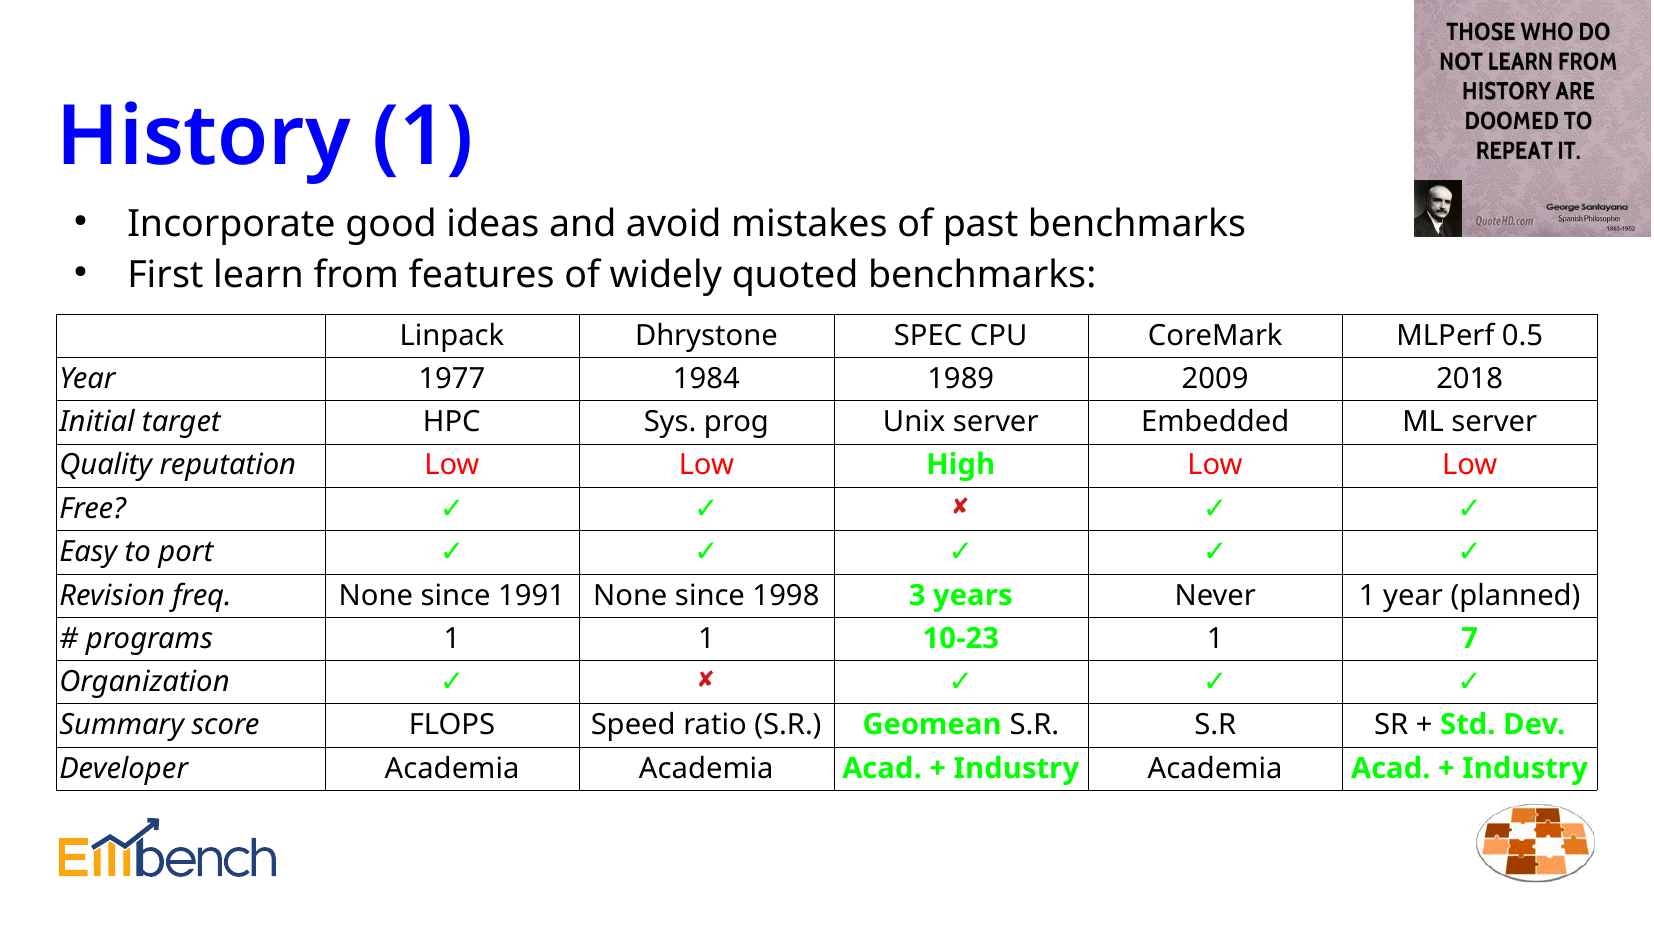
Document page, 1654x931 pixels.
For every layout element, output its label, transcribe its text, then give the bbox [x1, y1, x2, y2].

table_cell Organization [57, 661, 325, 703]
table_header CoreMark [1089, 315, 1342, 357]
table_cell 1977 [326, 358, 579, 400]
table_cell ✓ [1343, 661, 1597, 703]
table_cell 1 [326, 618, 579, 660]
table_cell Summary score [57, 704, 325, 747]
table_cell High [835, 445, 1088, 487]
table_cell ML server [1343, 401, 1597, 444]
table_cell 1989 [835, 358, 1088, 400]
table_cell 3 years [835, 575, 1088, 617]
table_cell Sys. prog [580, 401, 834, 444]
picture [1476, 798, 1595, 883]
table_cell Low [580, 445, 834, 487]
table_cell Low [1089, 445, 1342, 487]
table_cell Academia [326, 748, 579, 790]
picture [1414, 0, 1651, 237]
table_cell Never [1089, 575, 1342, 617]
table_cell Unix server [835, 401, 1088, 444]
table_cell Year [57, 358, 325, 400]
table_cell Embedded [1089, 401, 1342, 444]
table_cell Acad. + Industry [835, 748, 1088, 790]
table_cell ✓ [1089, 488, 1342, 530]
list Incorporate good ideas and avoid mistakes of past benchmarks First learn from features of widely quoted benchmarks: [56, 196, 1598, 310]
table_cell None since 1998 [580, 575, 834, 617]
table_header Linpack [326, 315, 579, 357]
table_cell Low [1343, 445, 1597, 487]
table_cell 2018 [1343, 358, 1597, 400]
table_cell 1 [580, 618, 834, 660]
table_cell 1 [1089, 618, 1342, 660]
table_cell ✓ [580, 531, 834, 574]
table_cell ✓ [1343, 531, 1597, 574]
table_header [57, 315, 325, 357]
table_cell Quality reputation [57, 445, 325, 487]
table_cell Low [326, 445, 579, 487]
table_header Dhrystone [580, 315, 834, 357]
table_cell 10-23 [835, 618, 1088, 660]
table_cell Developer [57, 748, 325, 790]
table_cell FLOPS [326, 704, 579, 747]
table_cell  [835, 488, 1088, 530]
table_cell Speed ratio (S.R.) [580, 704, 834, 747]
table_cell Acad. + Industry [1343, 748, 1597, 790]
table_cell Geomean S.R. [835, 704, 1088, 747]
title History (1) [56, 70, 1414, 194]
table_cell Initial target [57, 401, 325, 444]
table_header SPEC CPU [835, 315, 1088, 357]
table_cell None since 1991 [326, 575, 579, 617]
table_cell 2009 [1089, 358, 1342, 400]
table_cell 1 year (planned) [1343, 575, 1597, 617]
table_cell ✓ [835, 661, 1088, 703]
table_cell Free? [57, 488, 325, 530]
table_cell ✓ [326, 531, 579, 574]
table_cell ✓ [1089, 531, 1342, 574]
table_cell Easy to port [57, 531, 325, 574]
table_cell 7 [1343, 618, 1597, 660]
table_cell S.R [1089, 704, 1342, 747]
table_cell SR + Std. Dev. [1343, 704, 1597, 747]
table_cell ✓ [1089, 661, 1342, 703]
table_cell ✓ [835, 531, 1088, 574]
table_cell 1984 [580, 358, 834, 400]
table_cell Academia [1089, 748, 1342, 790]
table_cell Revision freq. [57, 575, 325, 617]
table_cell  [580, 661, 834, 703]
table_cell ✓ [1343, 488, 1597, 530]
table_cell ✓ [580, 488, 834, 530]
table_cell Academia [580, 748, 834, 790]
table_cell ✓ [326, 488, 579, 530]
table_cell ✓ [326, 661, 579, 703]
table_cell HPC [326, 401, 579, 444]
table_cell # programs [57, 618, 325, 660]
table_header MLPerf 0.5 [1343, 315, 1597, 357]
